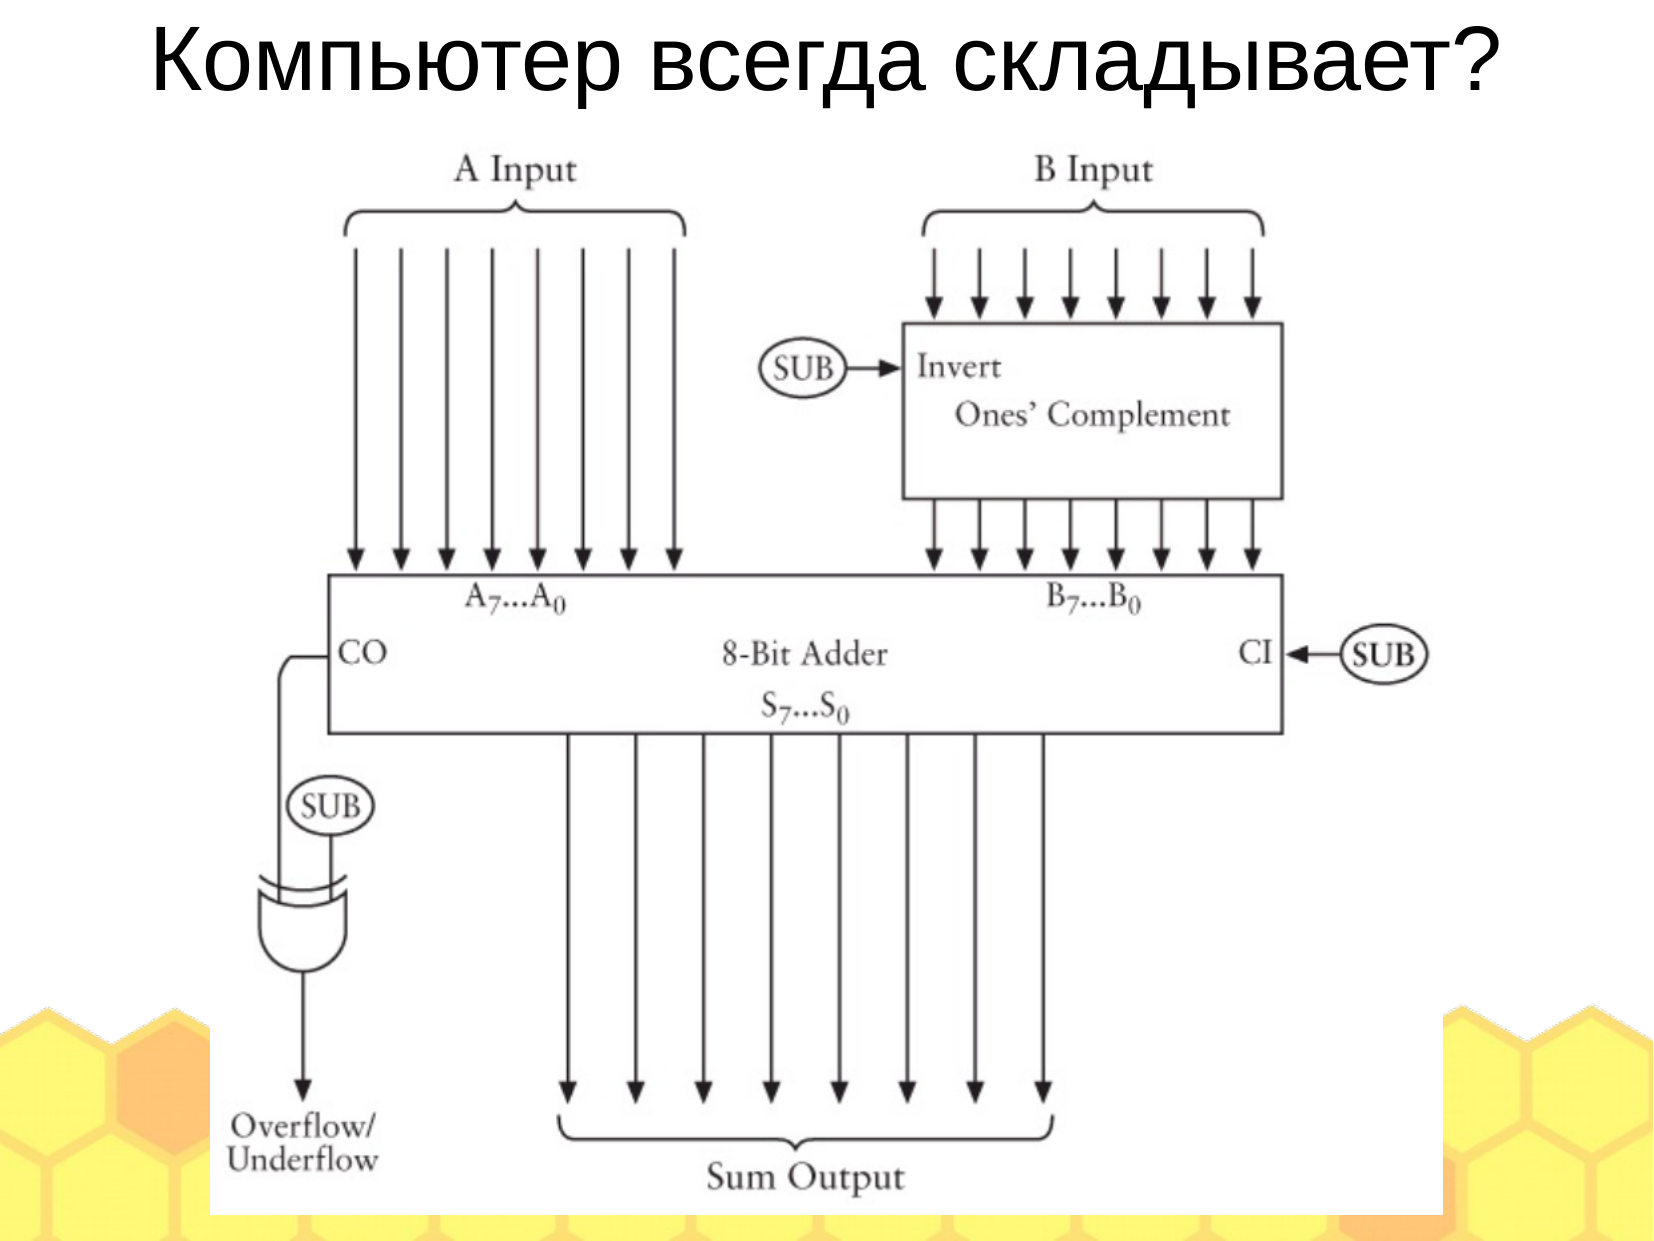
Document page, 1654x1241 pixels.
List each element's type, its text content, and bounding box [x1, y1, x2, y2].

title Компьютер всегда складывает? [82, 0, 1571, 163]
picture [0, 134, 1654, 1241]
